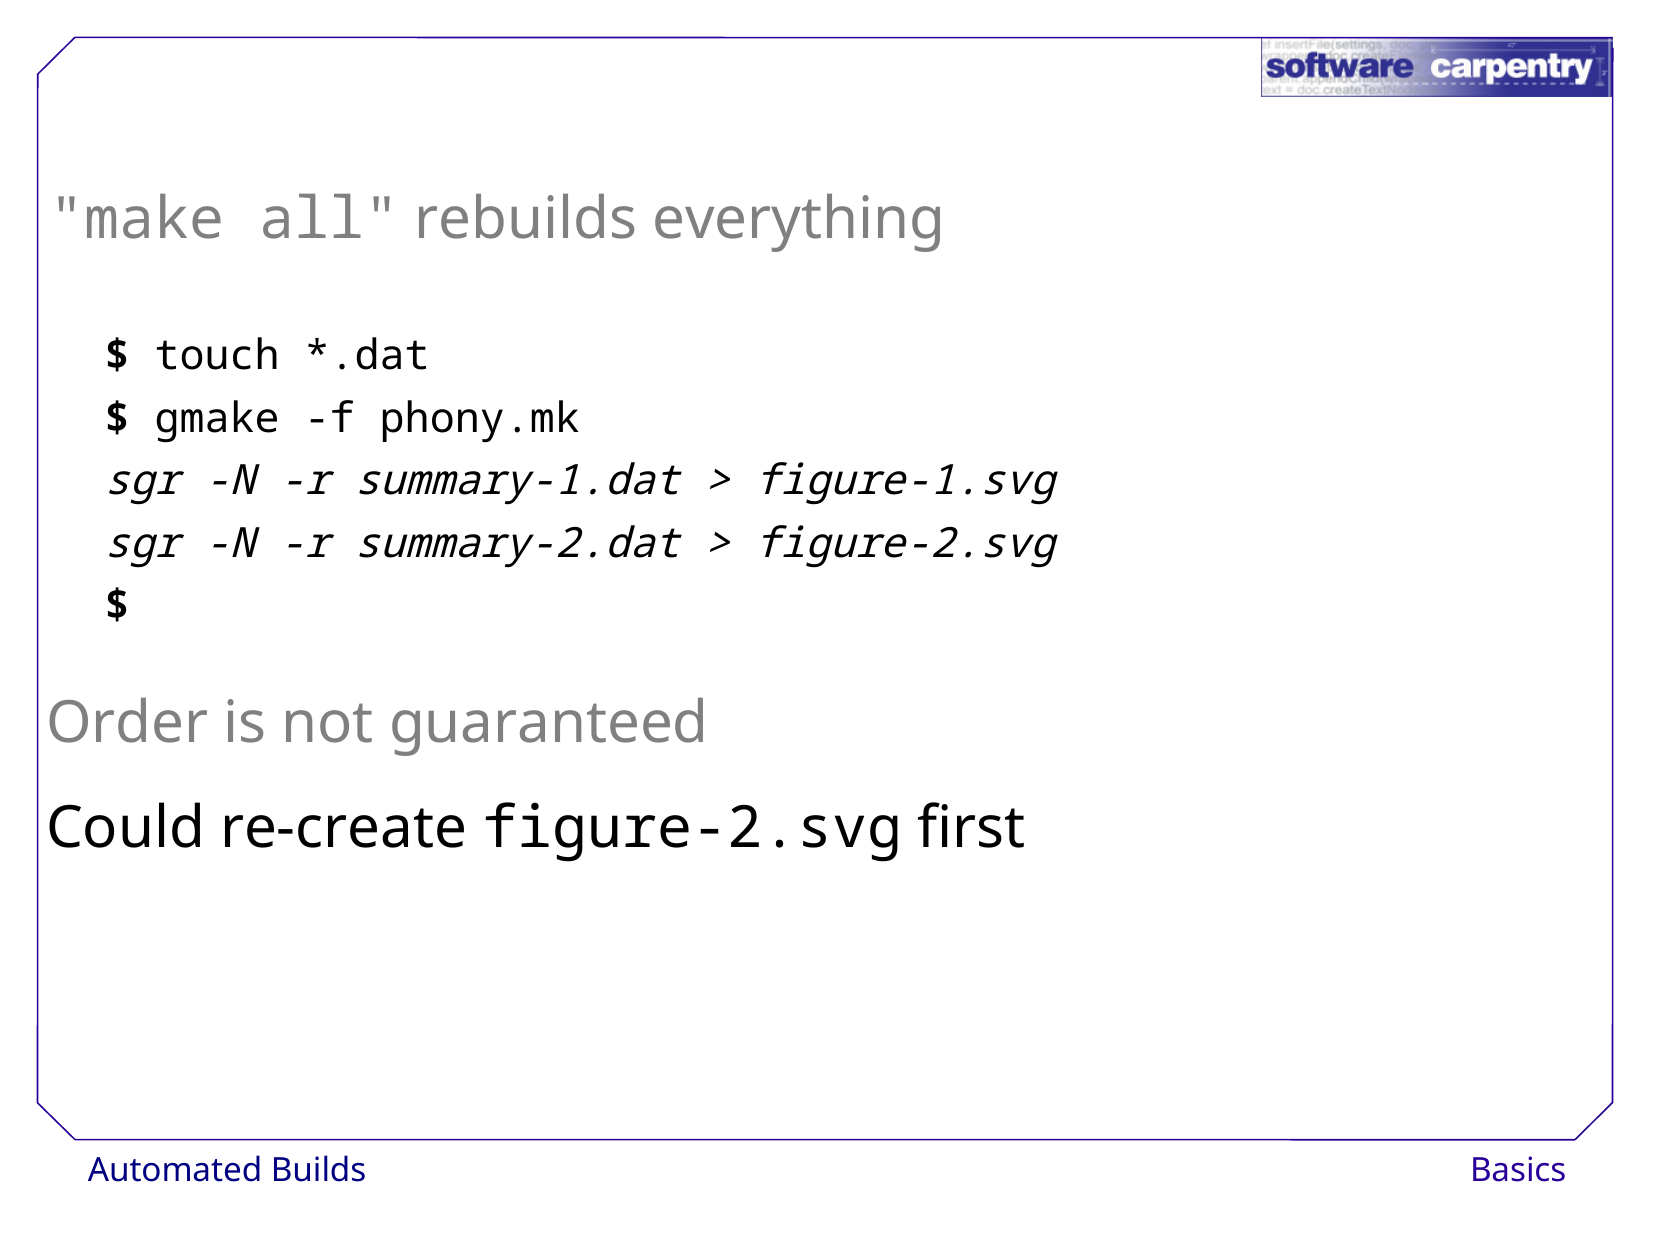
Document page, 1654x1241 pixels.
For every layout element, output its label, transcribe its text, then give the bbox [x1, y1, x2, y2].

text_box $ touch *.dat $ gmake -f phony.mk sgr -N -r summary-1.dat > figure-1.svg sgr -N -r summary-2.dat > figure-2.svg $ [89, 308, 1512, 637]
picture [1261, 39, 1613, 97]
text_box "make all" rebuilds everything [35, 138, 1111, 259]
text_box Order is not guaranteed Could re-create figure-2.svg first [31, 641, 1191, 867]
